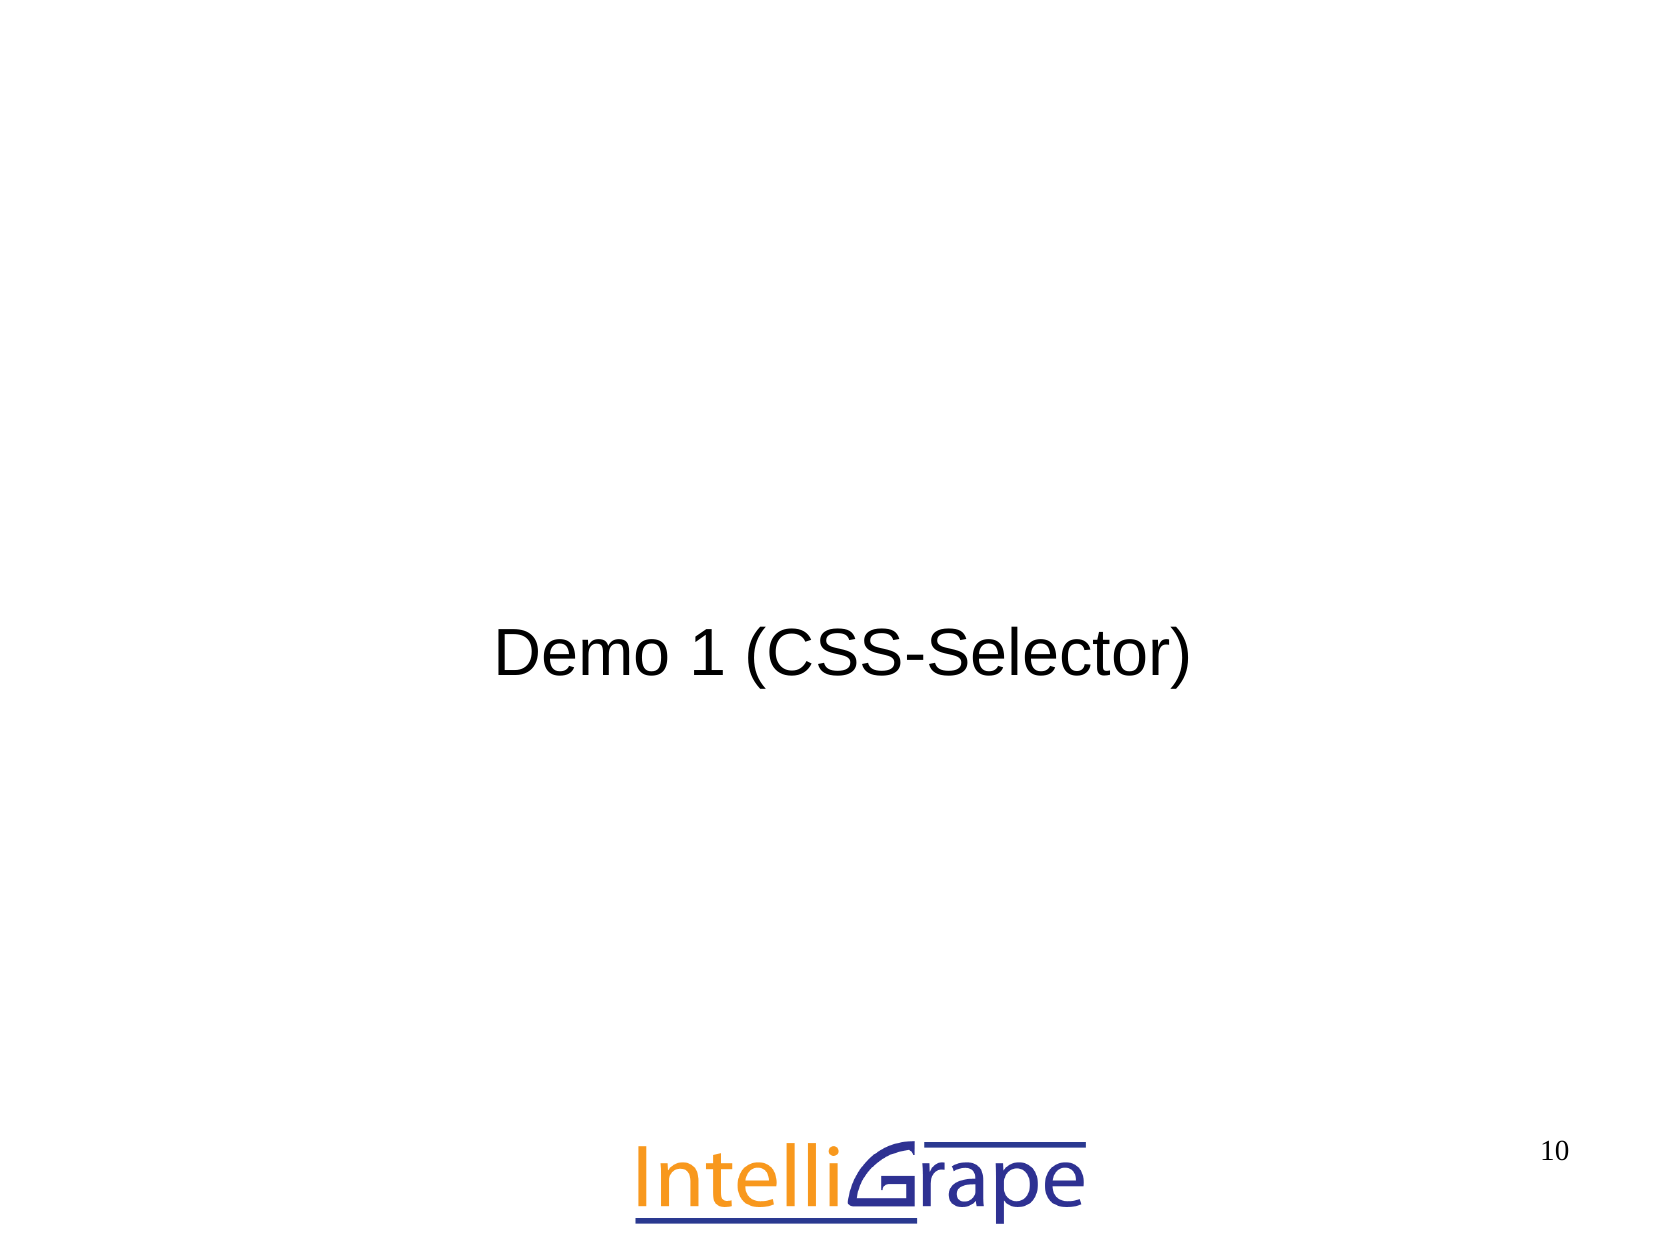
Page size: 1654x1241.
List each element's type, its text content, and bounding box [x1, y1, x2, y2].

subtitle Demo 1 (CSS-Selector) [82, 242, 1570, 1062]
picture [631, 1129, 1088, 1229]
